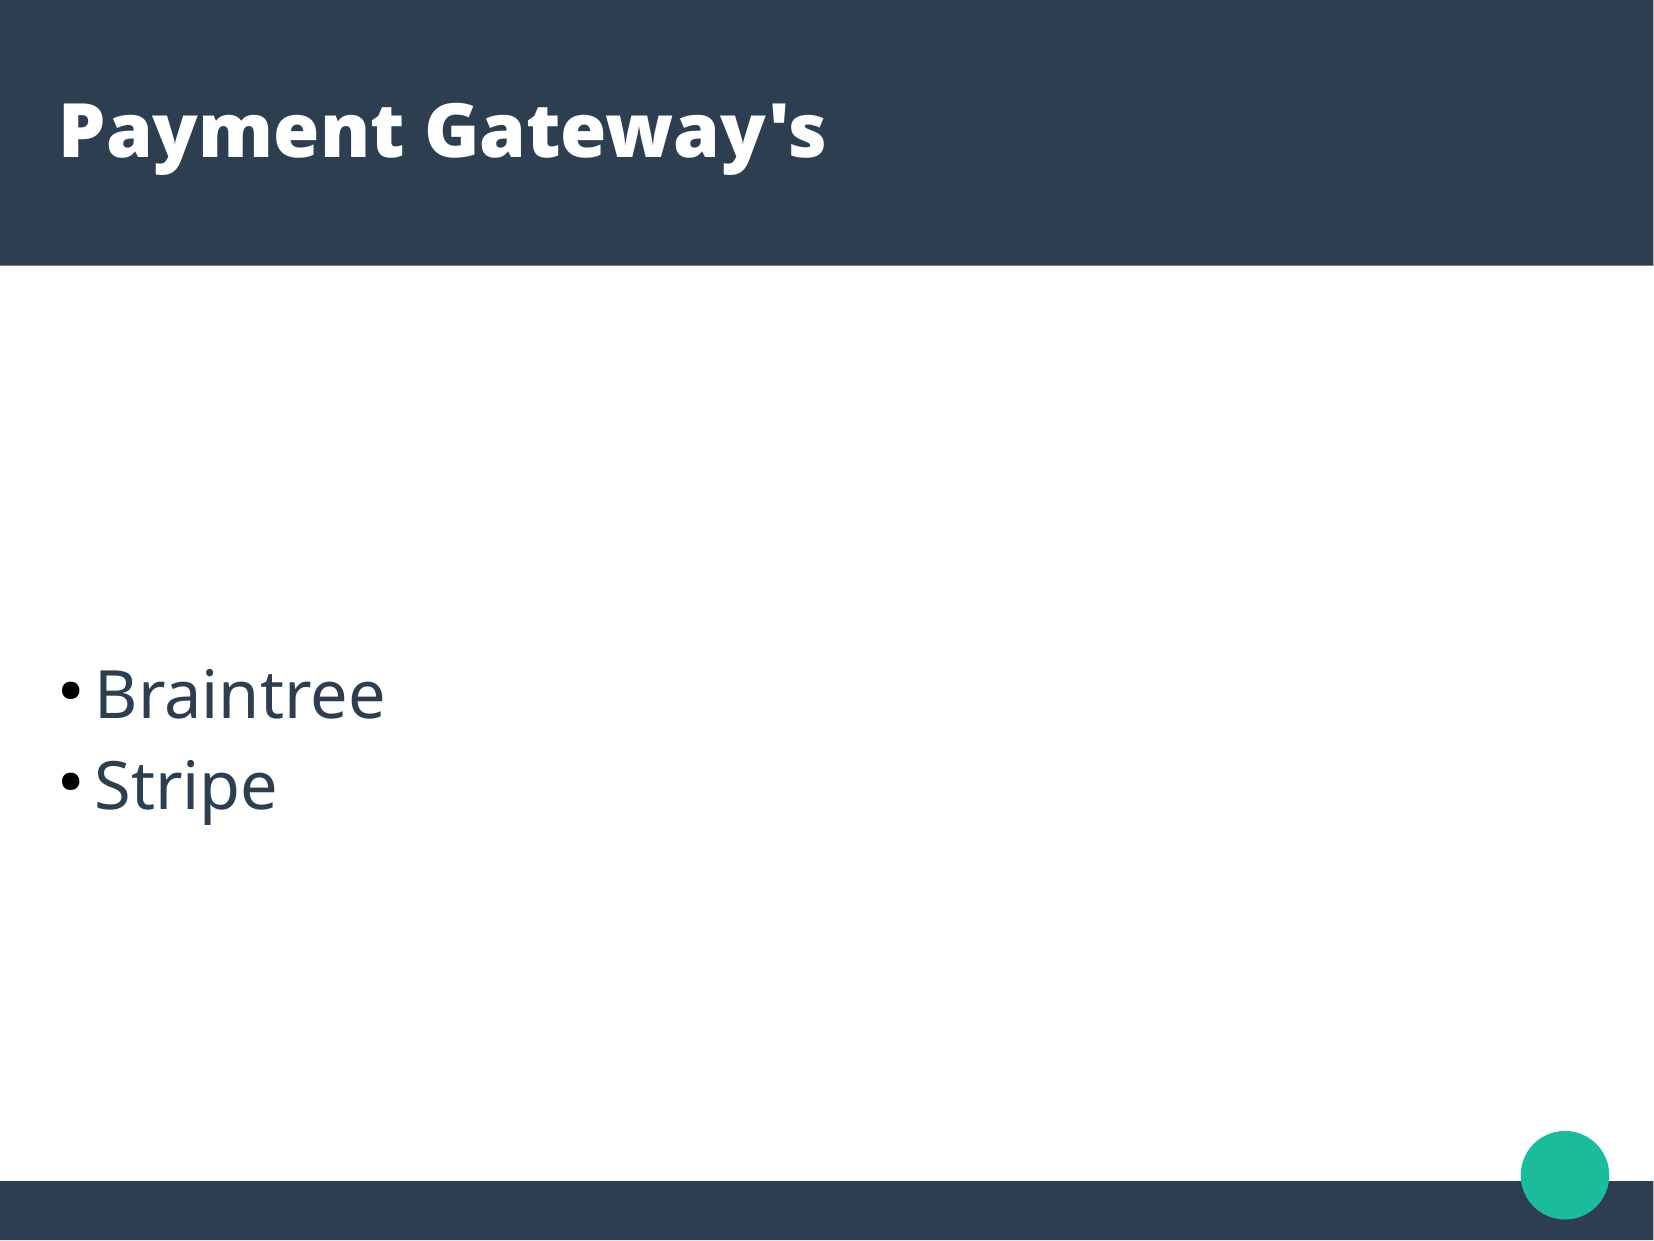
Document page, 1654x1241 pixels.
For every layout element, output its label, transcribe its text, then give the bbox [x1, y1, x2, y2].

subtitle Braintree Stripe [59, 324, 1595, 1152]
title Payment Gateway's [59, 49, 1595, 207]
